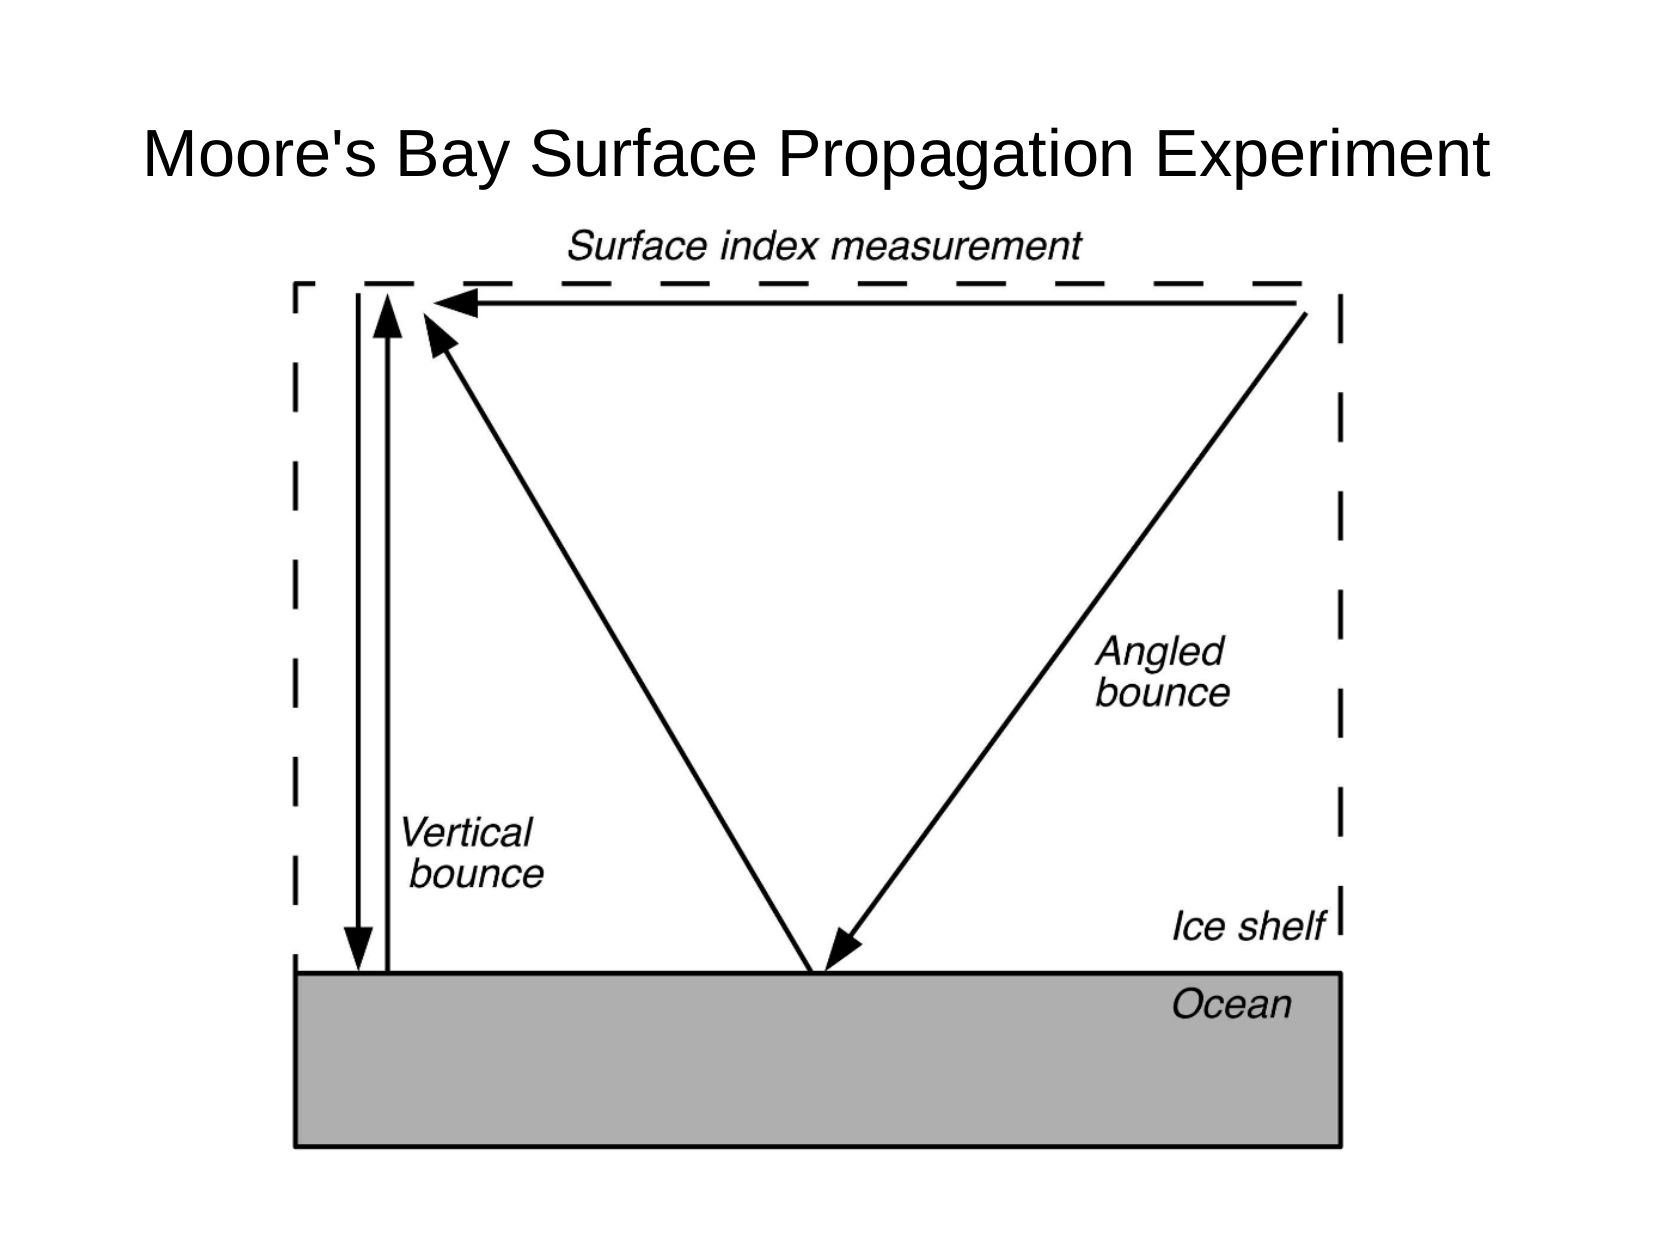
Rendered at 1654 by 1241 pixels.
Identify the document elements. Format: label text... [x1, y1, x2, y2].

picture [283, 207, 1353, 1161]
title Moore's Bay Surface Propagation Experiment [82, 49, 1571, 257]
